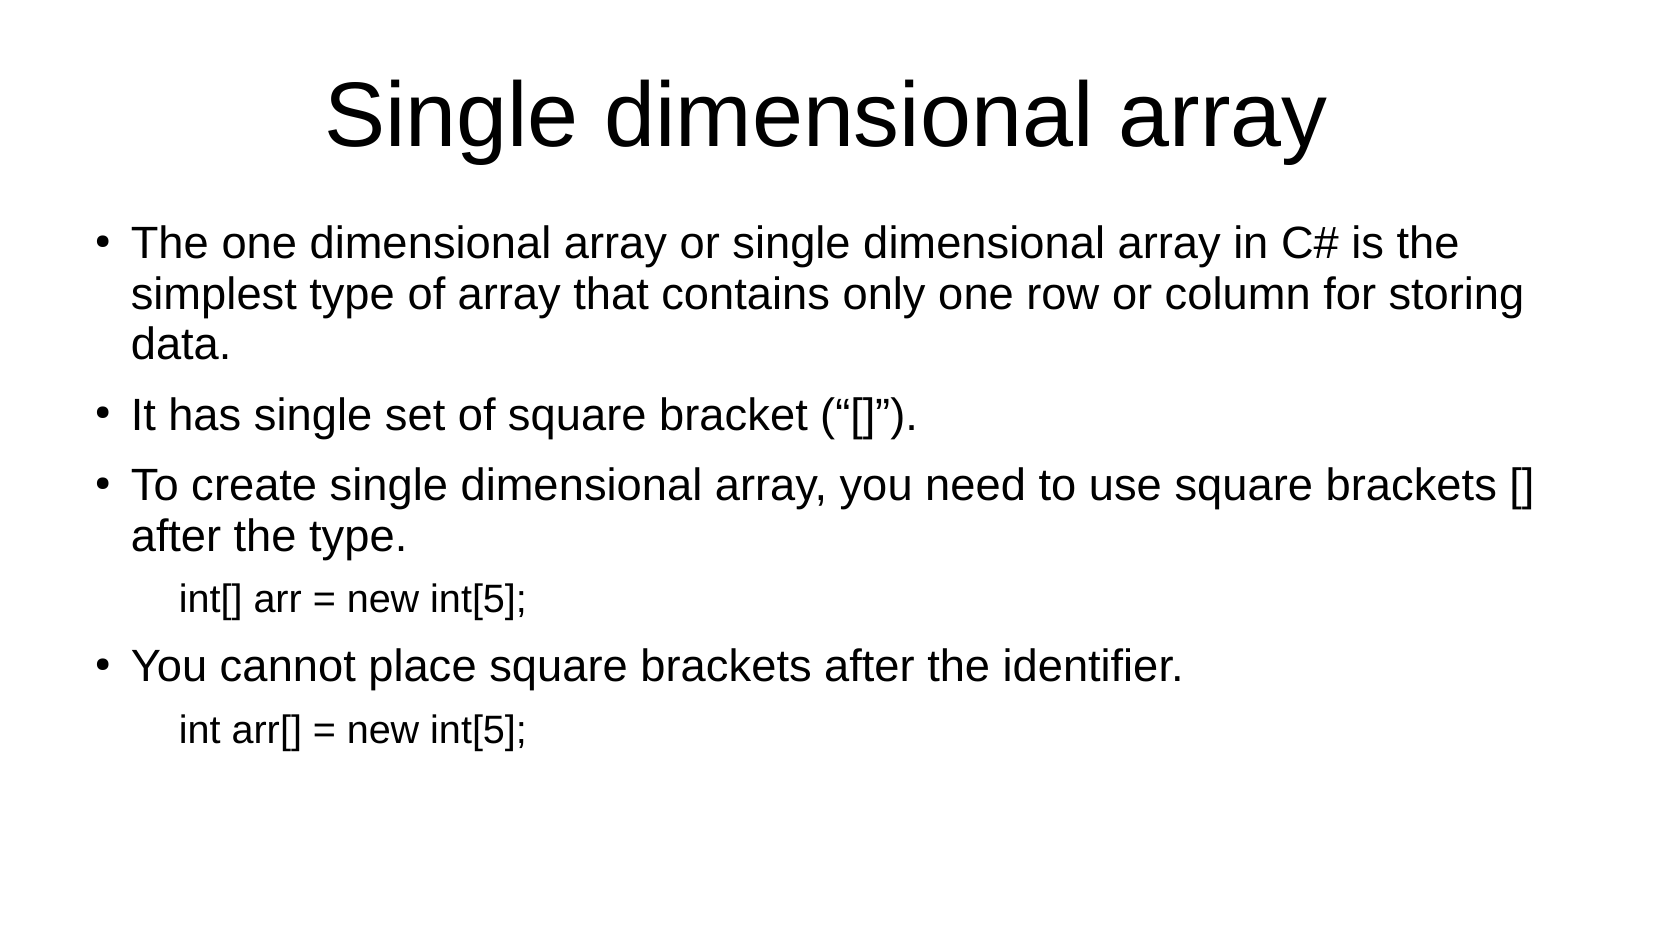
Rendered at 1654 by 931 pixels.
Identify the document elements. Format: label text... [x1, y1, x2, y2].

list The one dimensional array or single dimensional array in C# is the simplest type of array that contains only one row or column for storing data. It has single set of square bracket (“[]”). To create single dimensional array, you need to use square brackets [] after the type. int[] arr = new int[5]; You cannot place square brackets after the identifier. int arr[] = new int[5]; [82, 217, 1571, 758]
title Single dimensional array [82, 37, 1571, 193]
